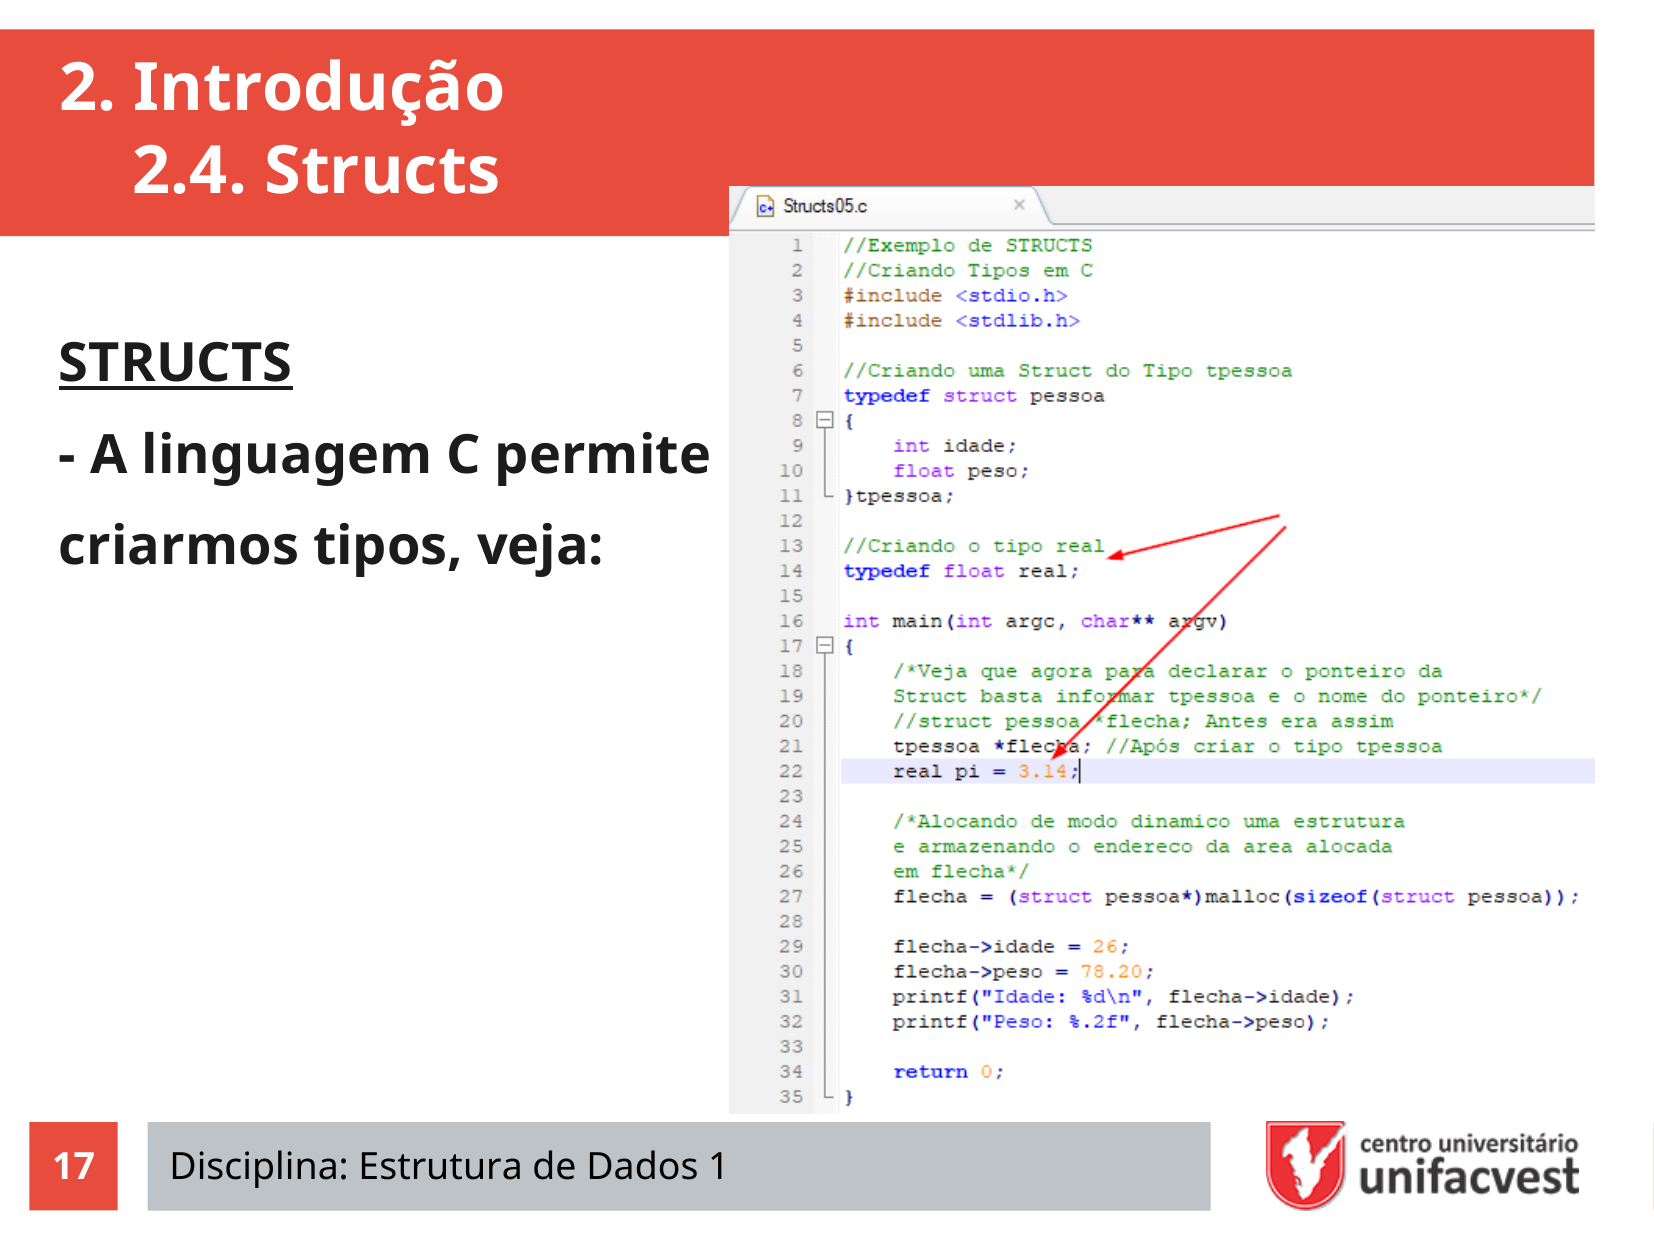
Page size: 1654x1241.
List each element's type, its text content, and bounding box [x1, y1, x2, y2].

picture [729, 186, 1595, 1114]
title 2. Introdução 2.4. Structs [59, 59, 1595, 207]
list STRUCTS - A linguagem C permite criarmos tipos, veja: [59, 324, 729, 1093]
picture [1266, 1121, 1579, 1211]
text_box [1238, 1120, 1654, 1212]
text_box Disciplina: Estrutura de Dados 1 [154, 1132, 1205, 1196]
